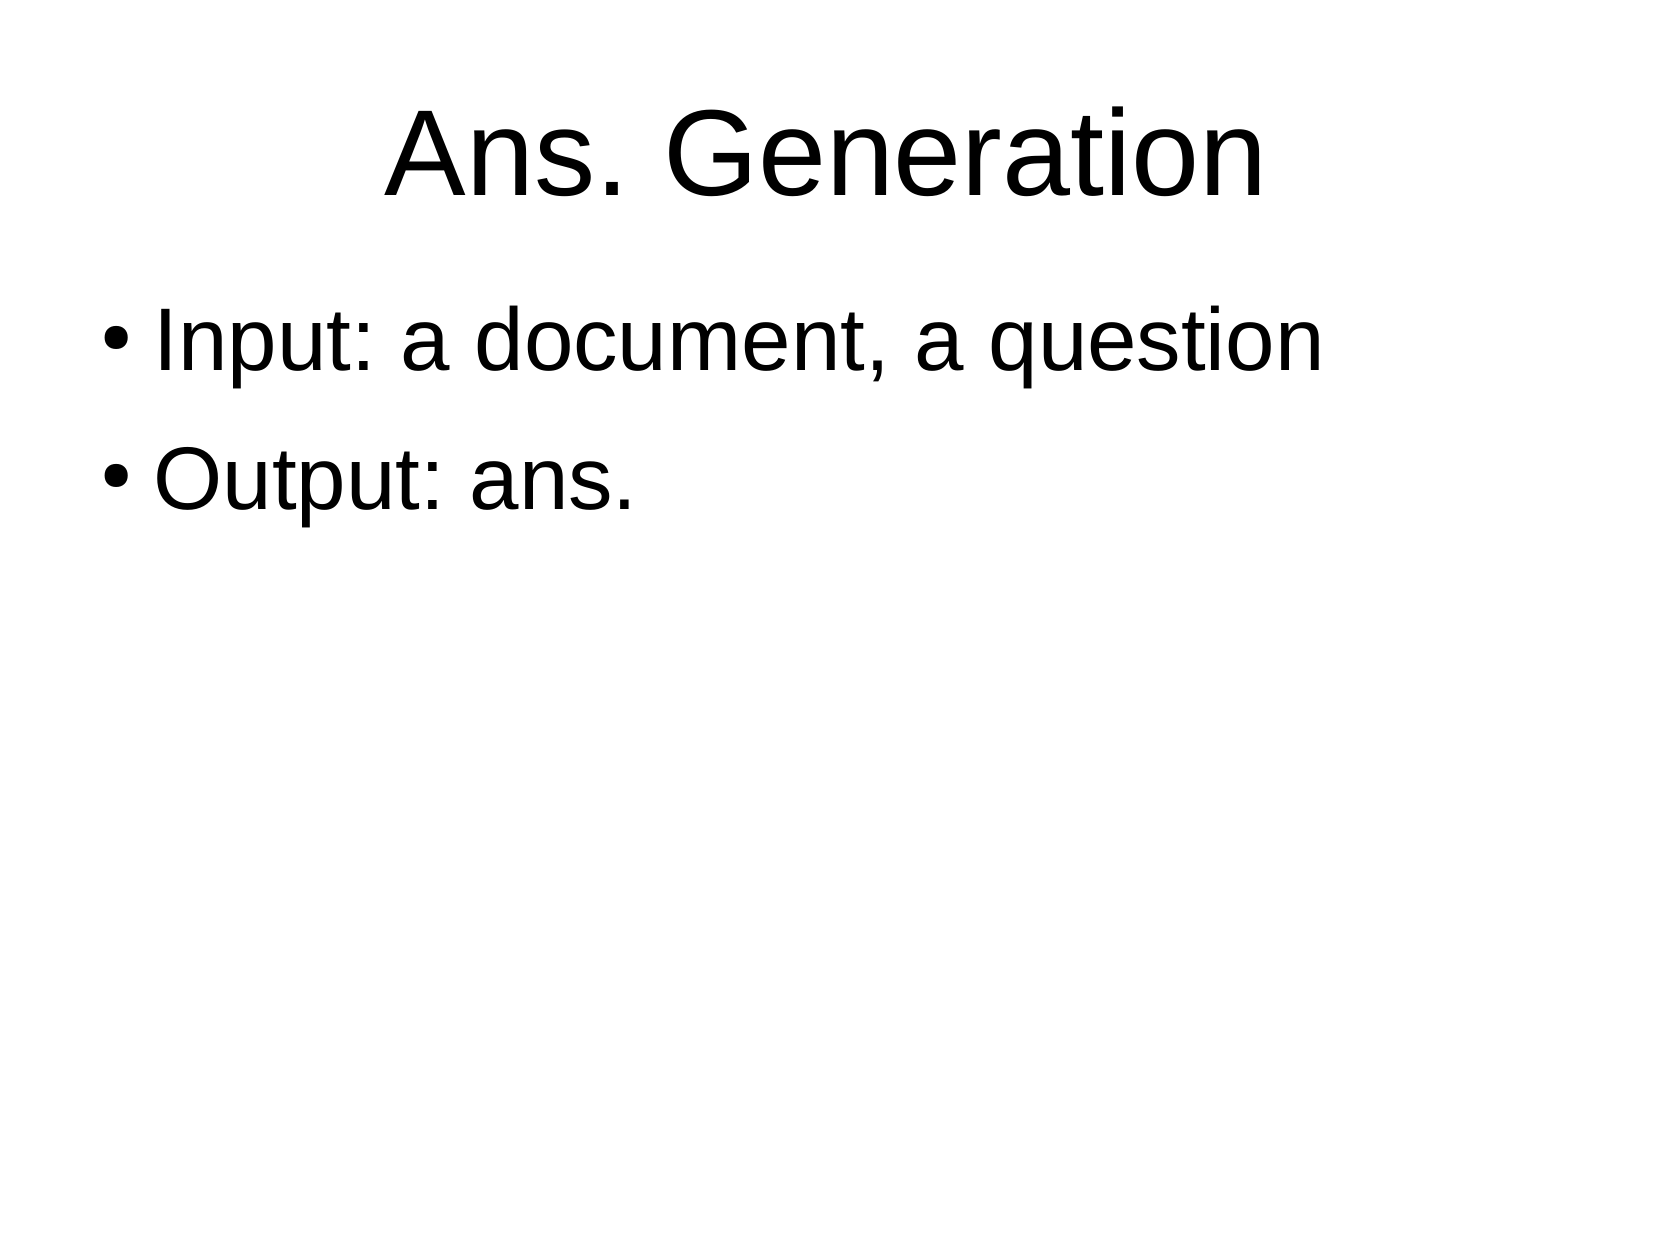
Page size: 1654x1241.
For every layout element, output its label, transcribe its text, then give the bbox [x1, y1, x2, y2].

title Ans. Generation [82, 49, 1571, 257]
list Input: a document, a question Output: ans. [82, 290, 1571, 1010]
